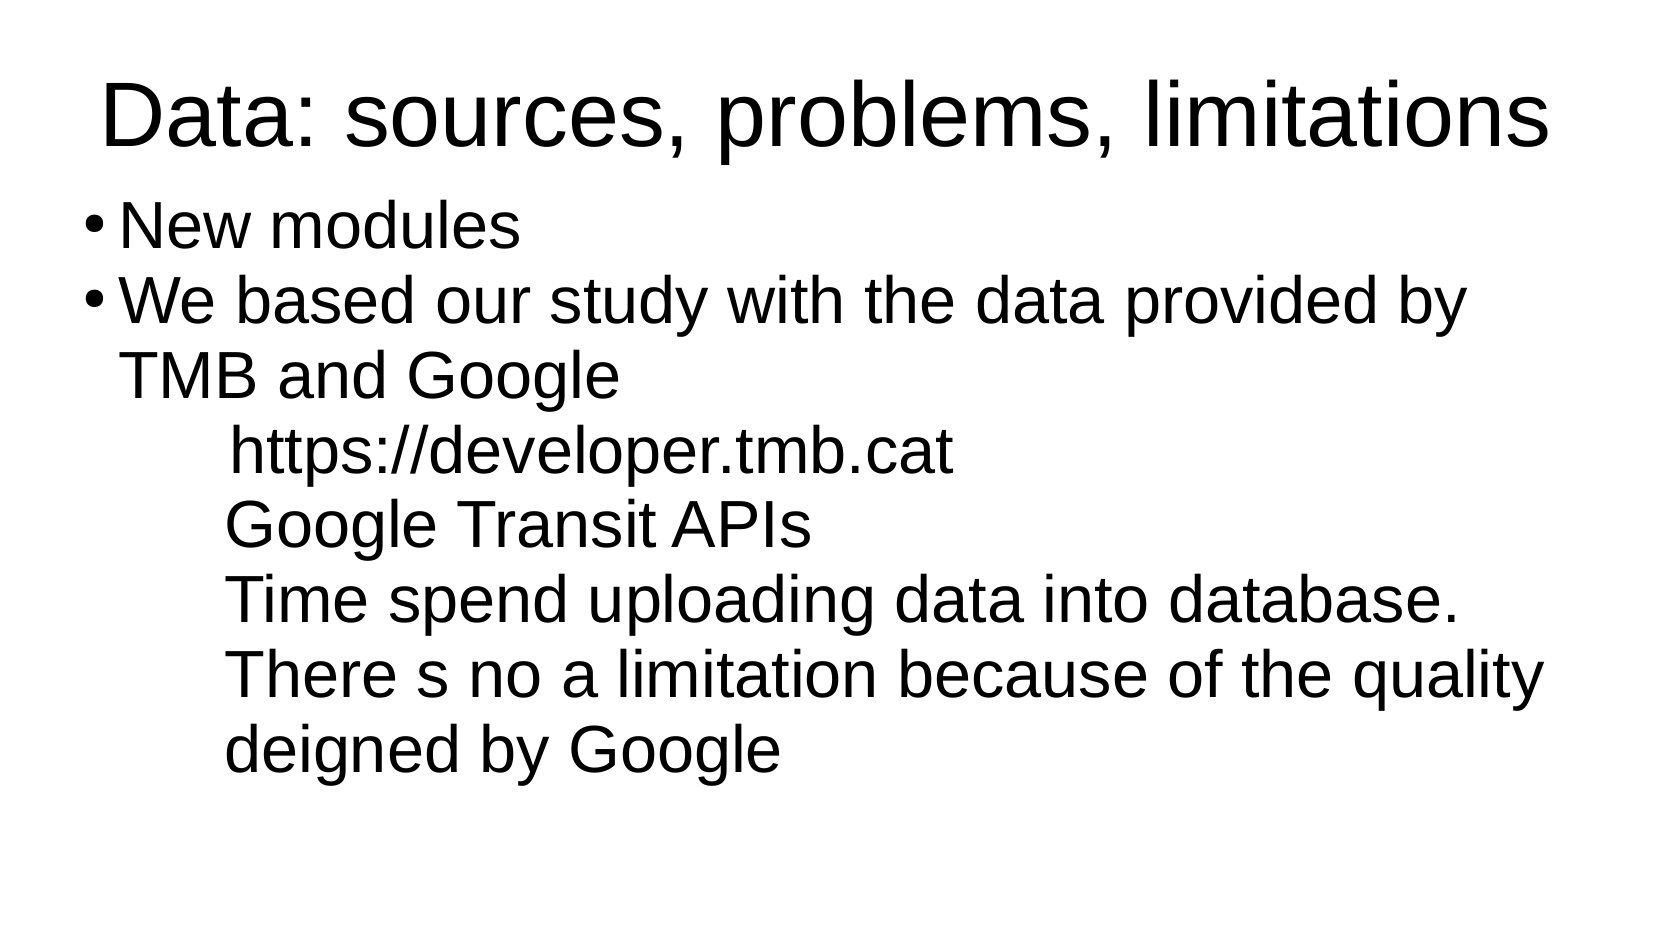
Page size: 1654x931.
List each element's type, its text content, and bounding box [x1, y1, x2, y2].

title Data: sources, problems, limitations [82, 37, 1571, 188]
subtitle New modules We based our study with the data provided by TMB and Google https://developer.tmb.cat Google Transit APIs Time spend uploading data into database. There s no a limitation because of the quality deigned by Google [82, 188, 1571, 787]
